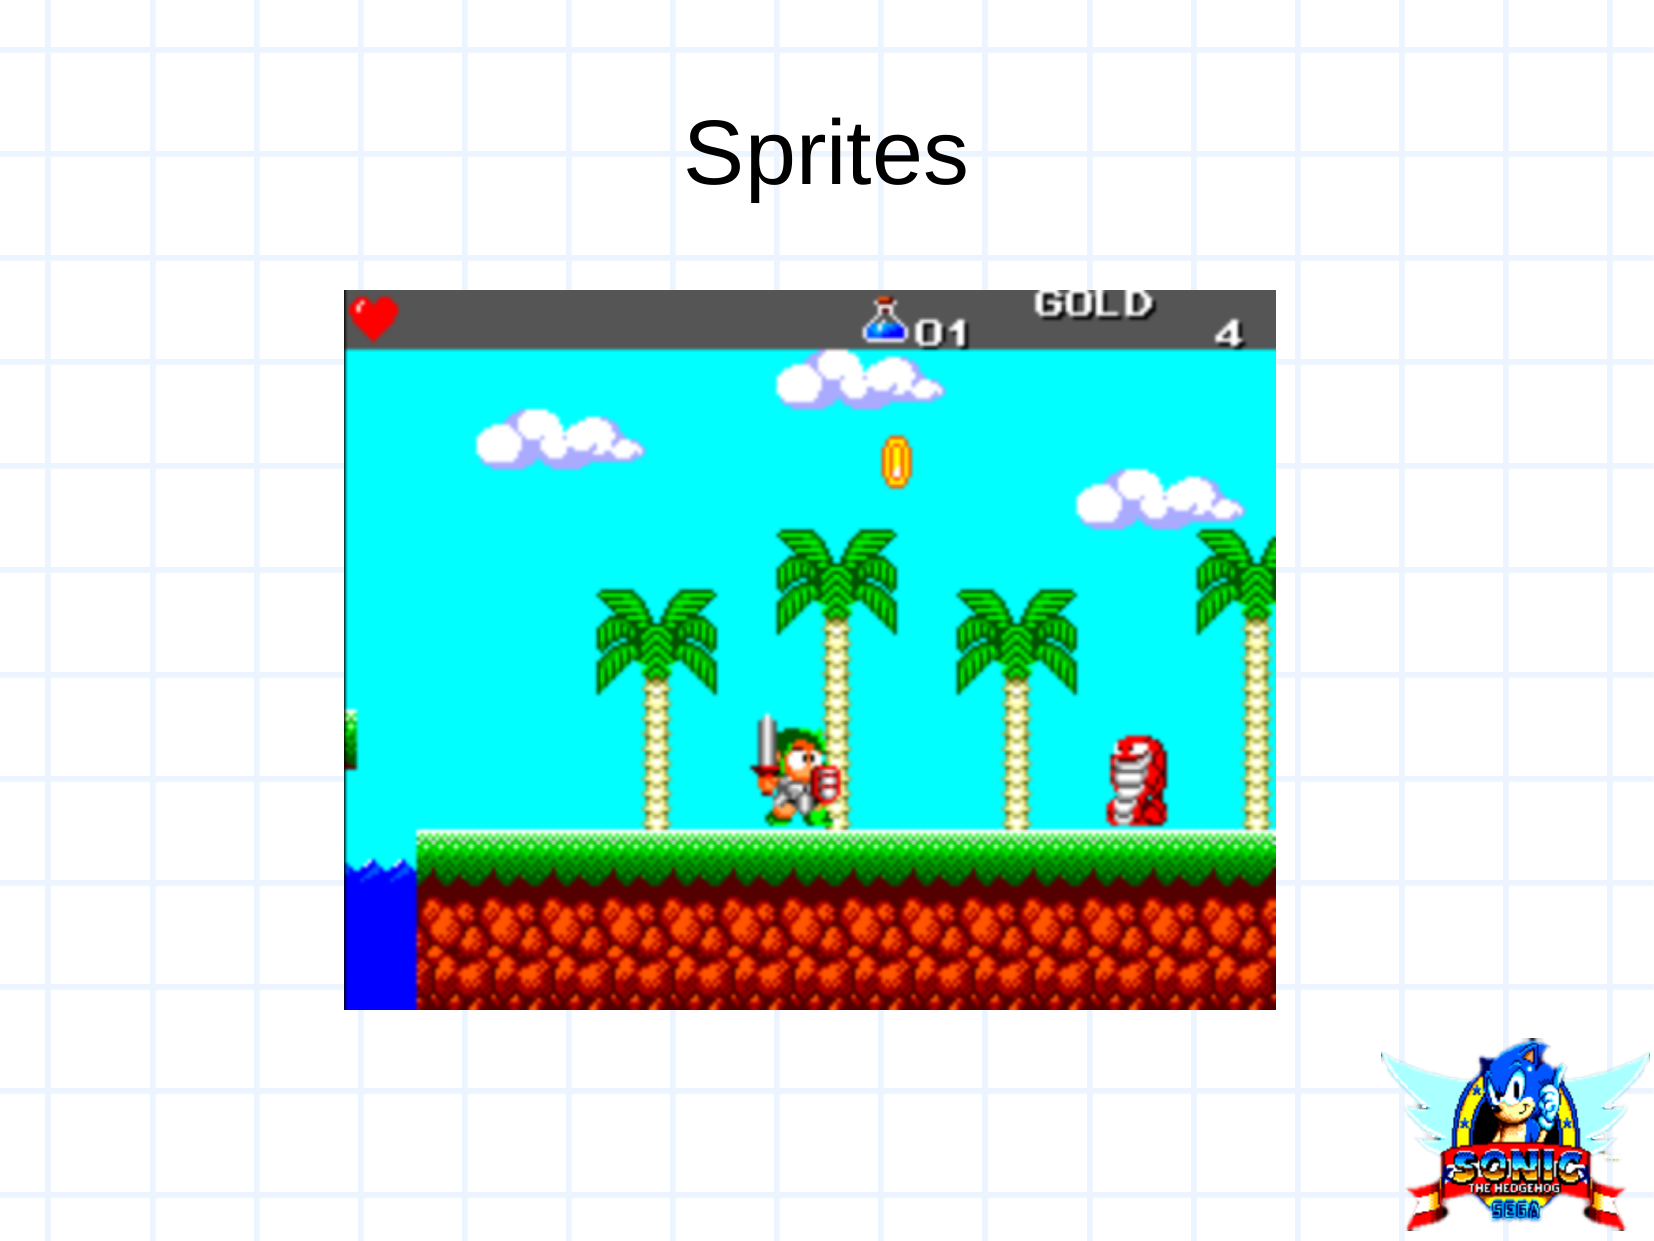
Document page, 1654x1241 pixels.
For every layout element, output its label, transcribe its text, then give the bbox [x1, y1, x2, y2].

picture [0, 0, 1654, 1241]
title Sprites [82, 49, 1571, 257]
